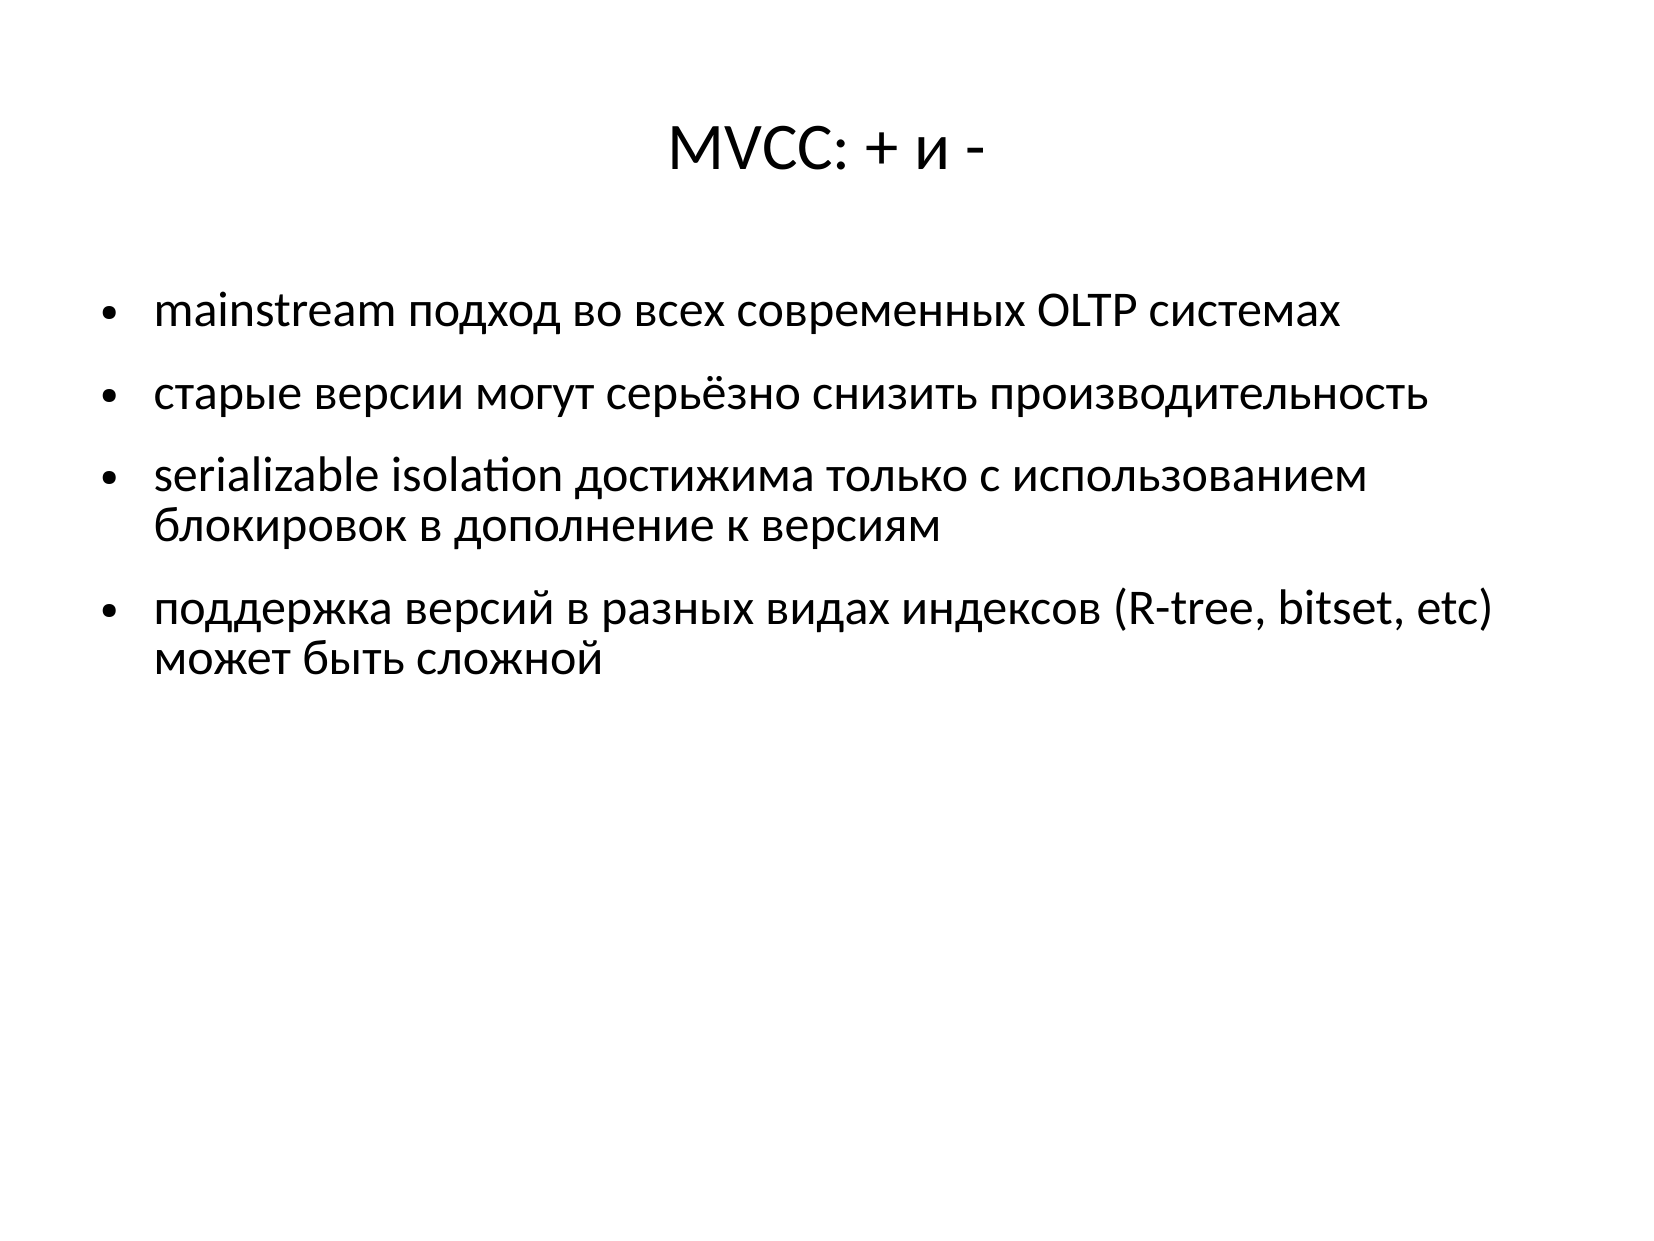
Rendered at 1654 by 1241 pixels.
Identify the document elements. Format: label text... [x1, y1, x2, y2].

list mainstream подход во всех современных OLTP системах старые версии могут серьёзно снизить производительность serializable isolation достижима только с использованием блокировок в дополнение к версиям поддержка версий в разных видах индексов (R-tree, bitset, etc) может быть сложной [82, 289, 1571, 1108]
title MVCC: + и - [82, 49, 1571, 257]
